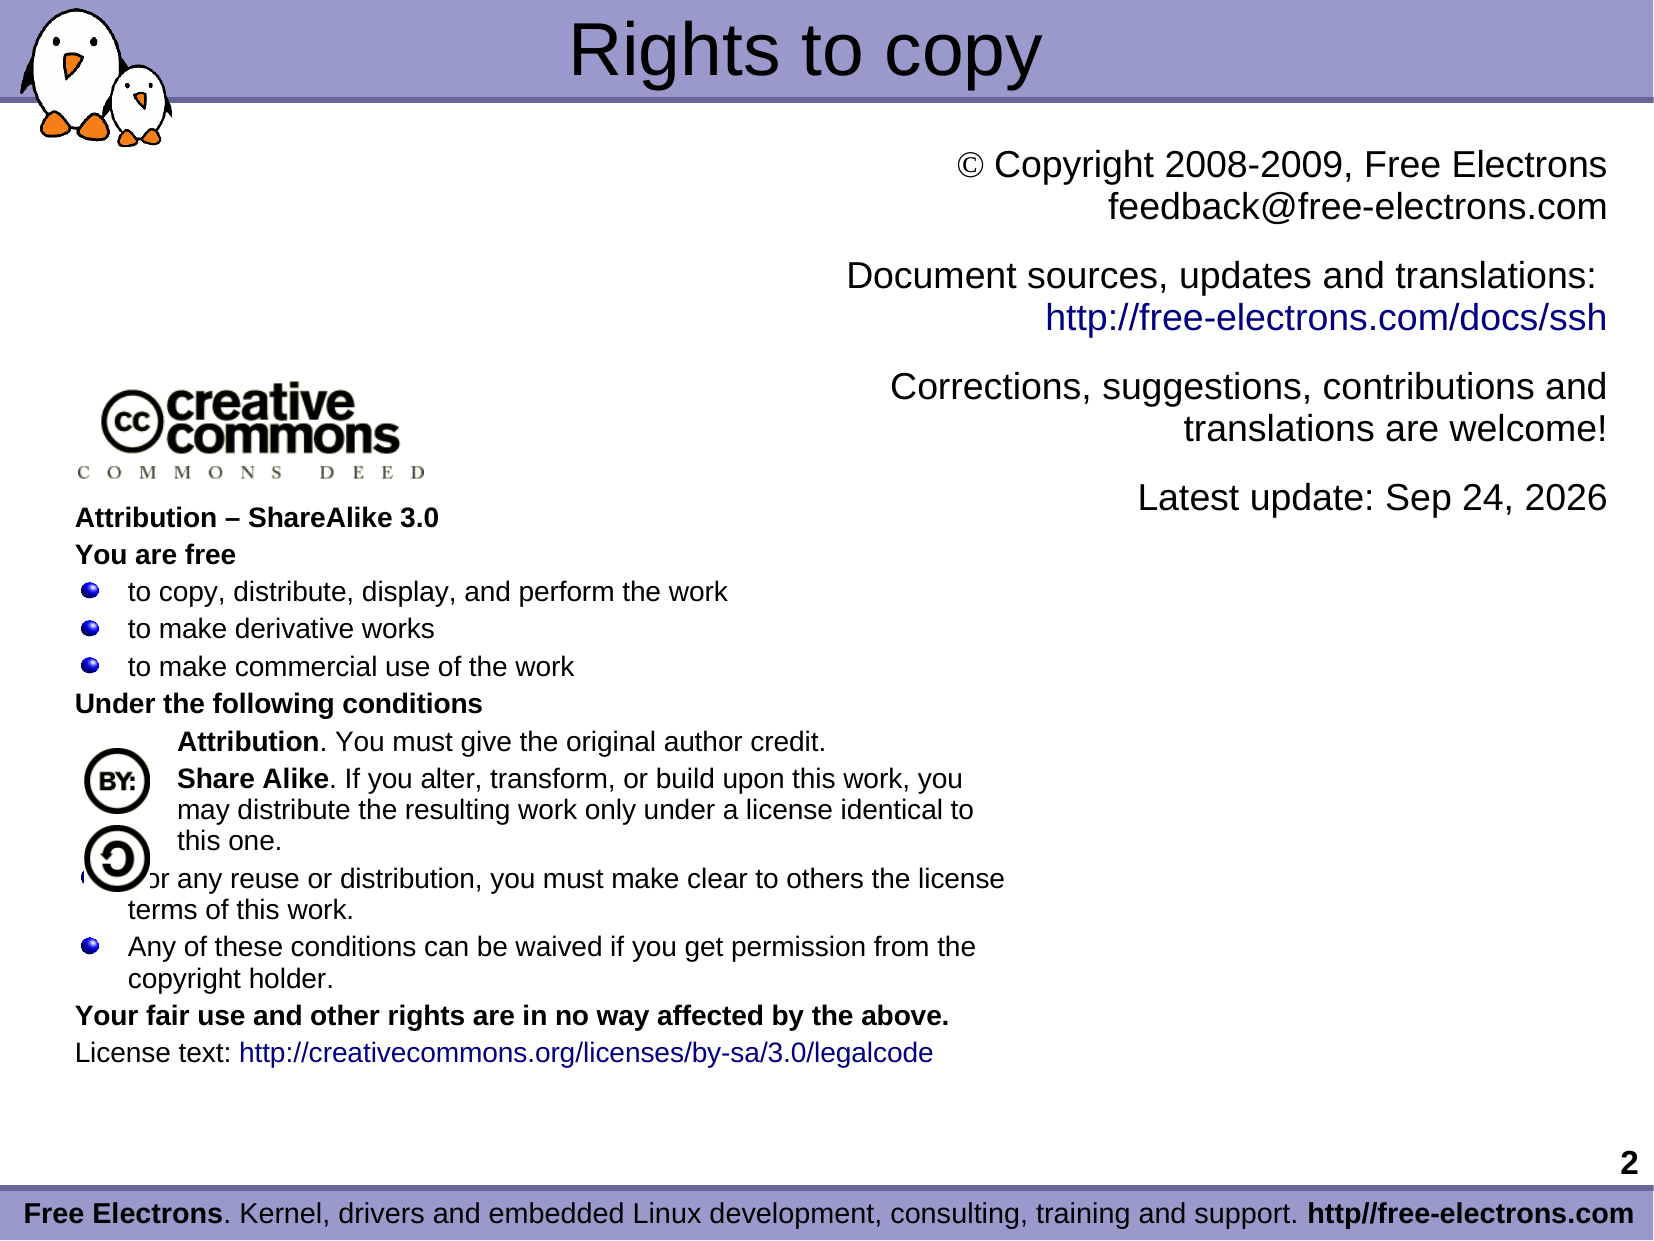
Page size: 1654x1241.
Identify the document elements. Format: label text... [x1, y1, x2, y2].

list Attribution – ShareAlike 3.0 You are free to copy, distribute, display, and perform the work to make derivative works to make commercial use of the work Under the following conditions Attribution. You must give the original author credit. Share Alike. If you alter, transform, or build upon this work, you may distribute the resulting work only under a license identical to this one. For any reuse or distribution, you must make clear to others the license terms of this work. Any of these conditions can be waived if you get permission from the copyright holder. Your fair use and other rights are in no way affected by the above. License text: http://creativecommons.org/licenses/by-sa/3.0/legalcode [56, 501, 1016, 1141]
picture [78, 381, 424, 480]
title Rights to copy [60, 0, 1551, 100]
picture [84, 825, 150, 892]
list © Copyright 2008-2009, Free Electrons feedback@free-electrons.com Document sources, updates and translations: http://free-electrons.com/docs/ssh Corrections, suggestions, contributions and translations are welcome! Latest update: Sep 14, 2009 [762, 143, 1608, 567]
picture [84, 748, 150, 815]
picture [20, 8, 172, 147]
